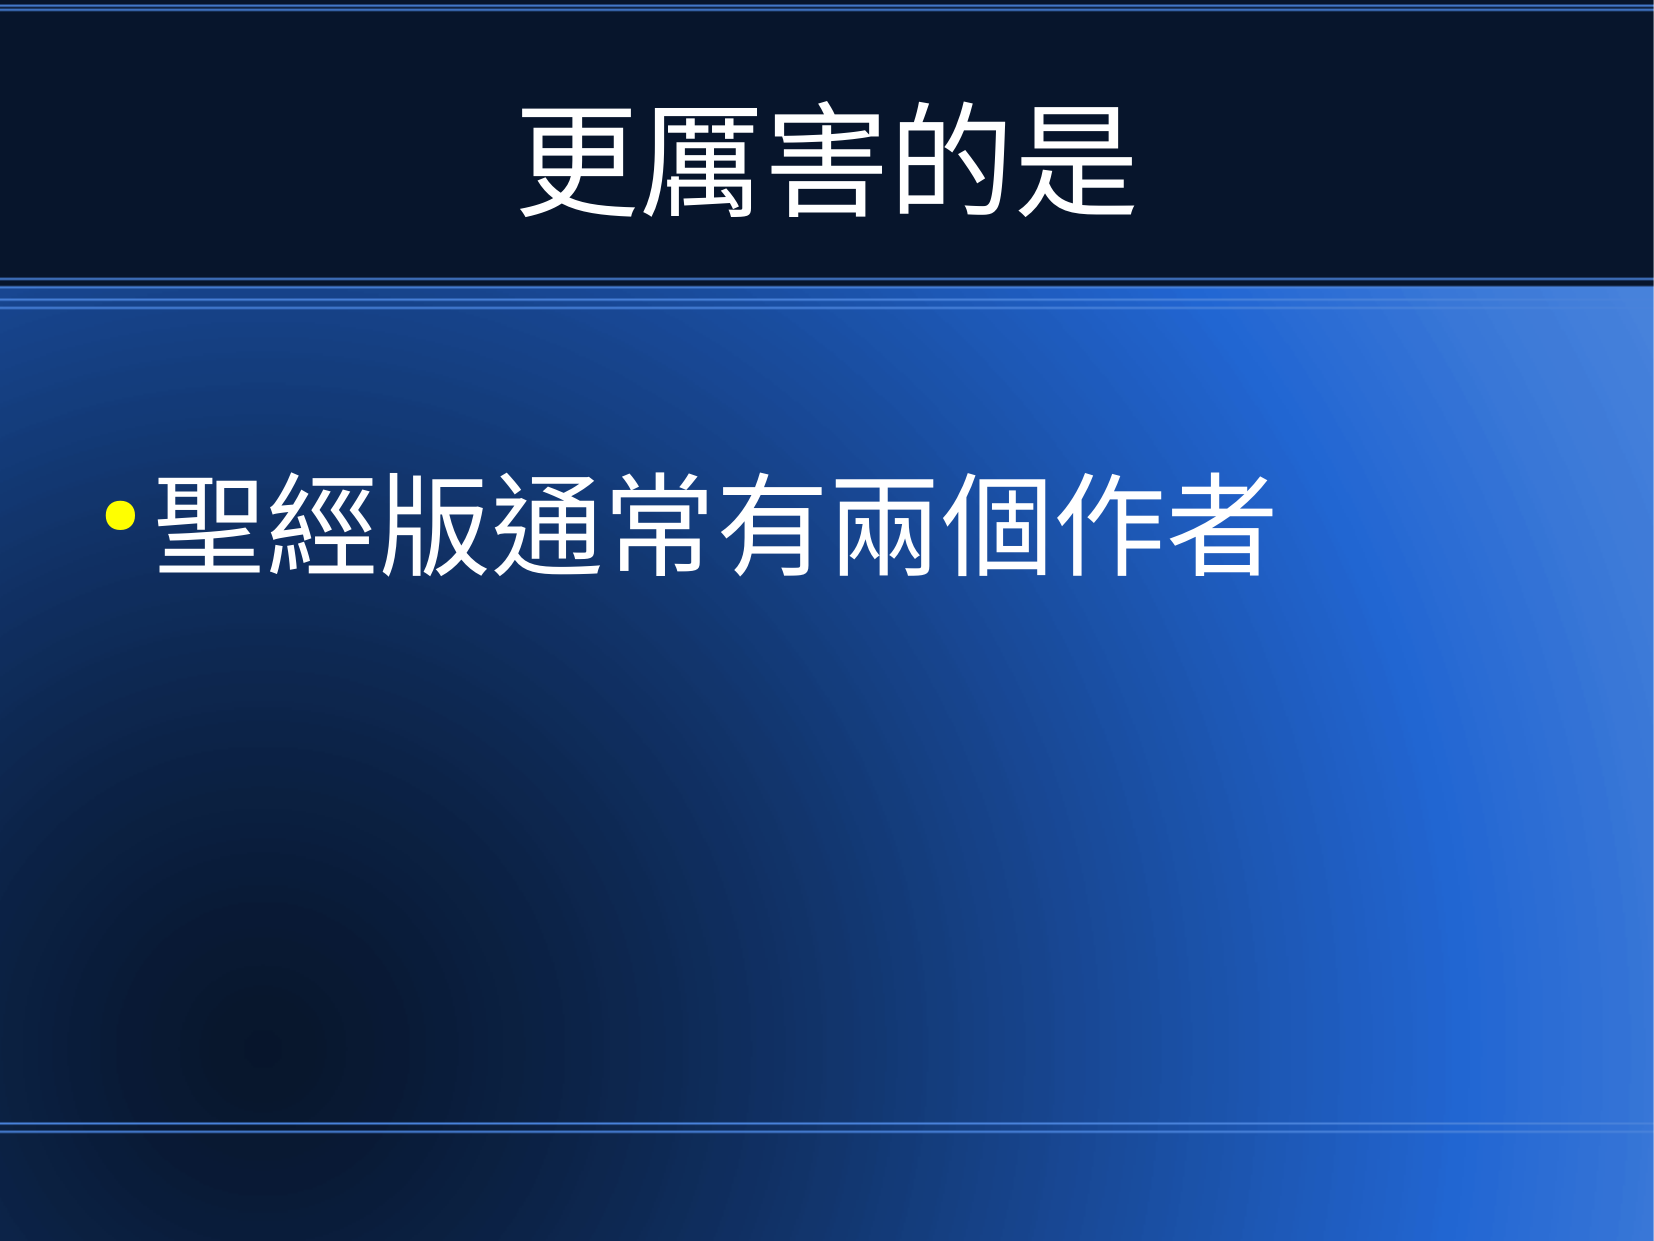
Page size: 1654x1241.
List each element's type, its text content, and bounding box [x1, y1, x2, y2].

picture [0, 0, 1654, 1241]
list 聖經版通常有兩個作者 [82, 355, 1571, 1241]
title 更厲害的是 [82, 49, 1571, 257]
